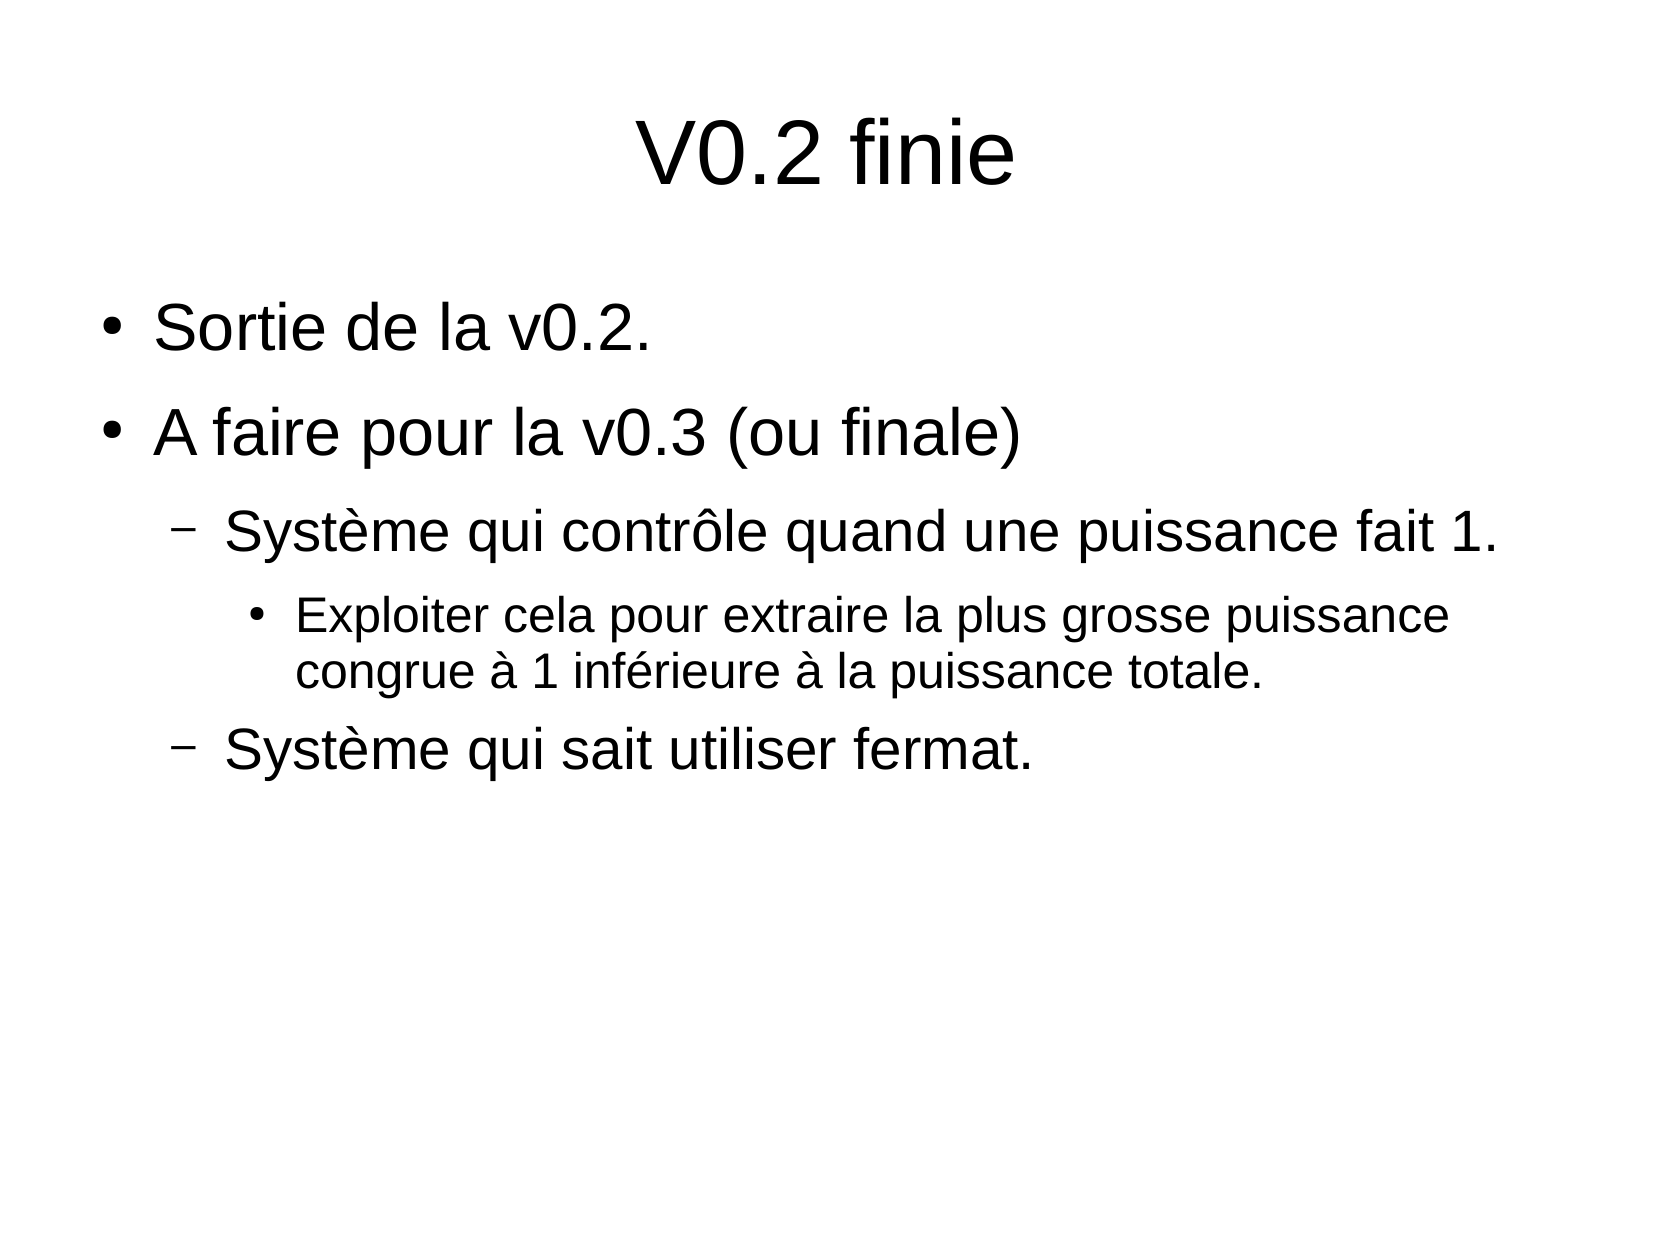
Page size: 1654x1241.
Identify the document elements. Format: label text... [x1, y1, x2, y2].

title V0.2 finie [82, 49, 1571, 257]
list Sortie de la v0.2. A faire pour la v0.3 (ou finale) Système qui contrôle quand une puissance fait 1. Exploiter cela pour extraire la plus grosse puissance congrue à 1 inférieure à la puissance totale. Système qui sait utiliser fermat. [82, 290, 1571, 1010]
